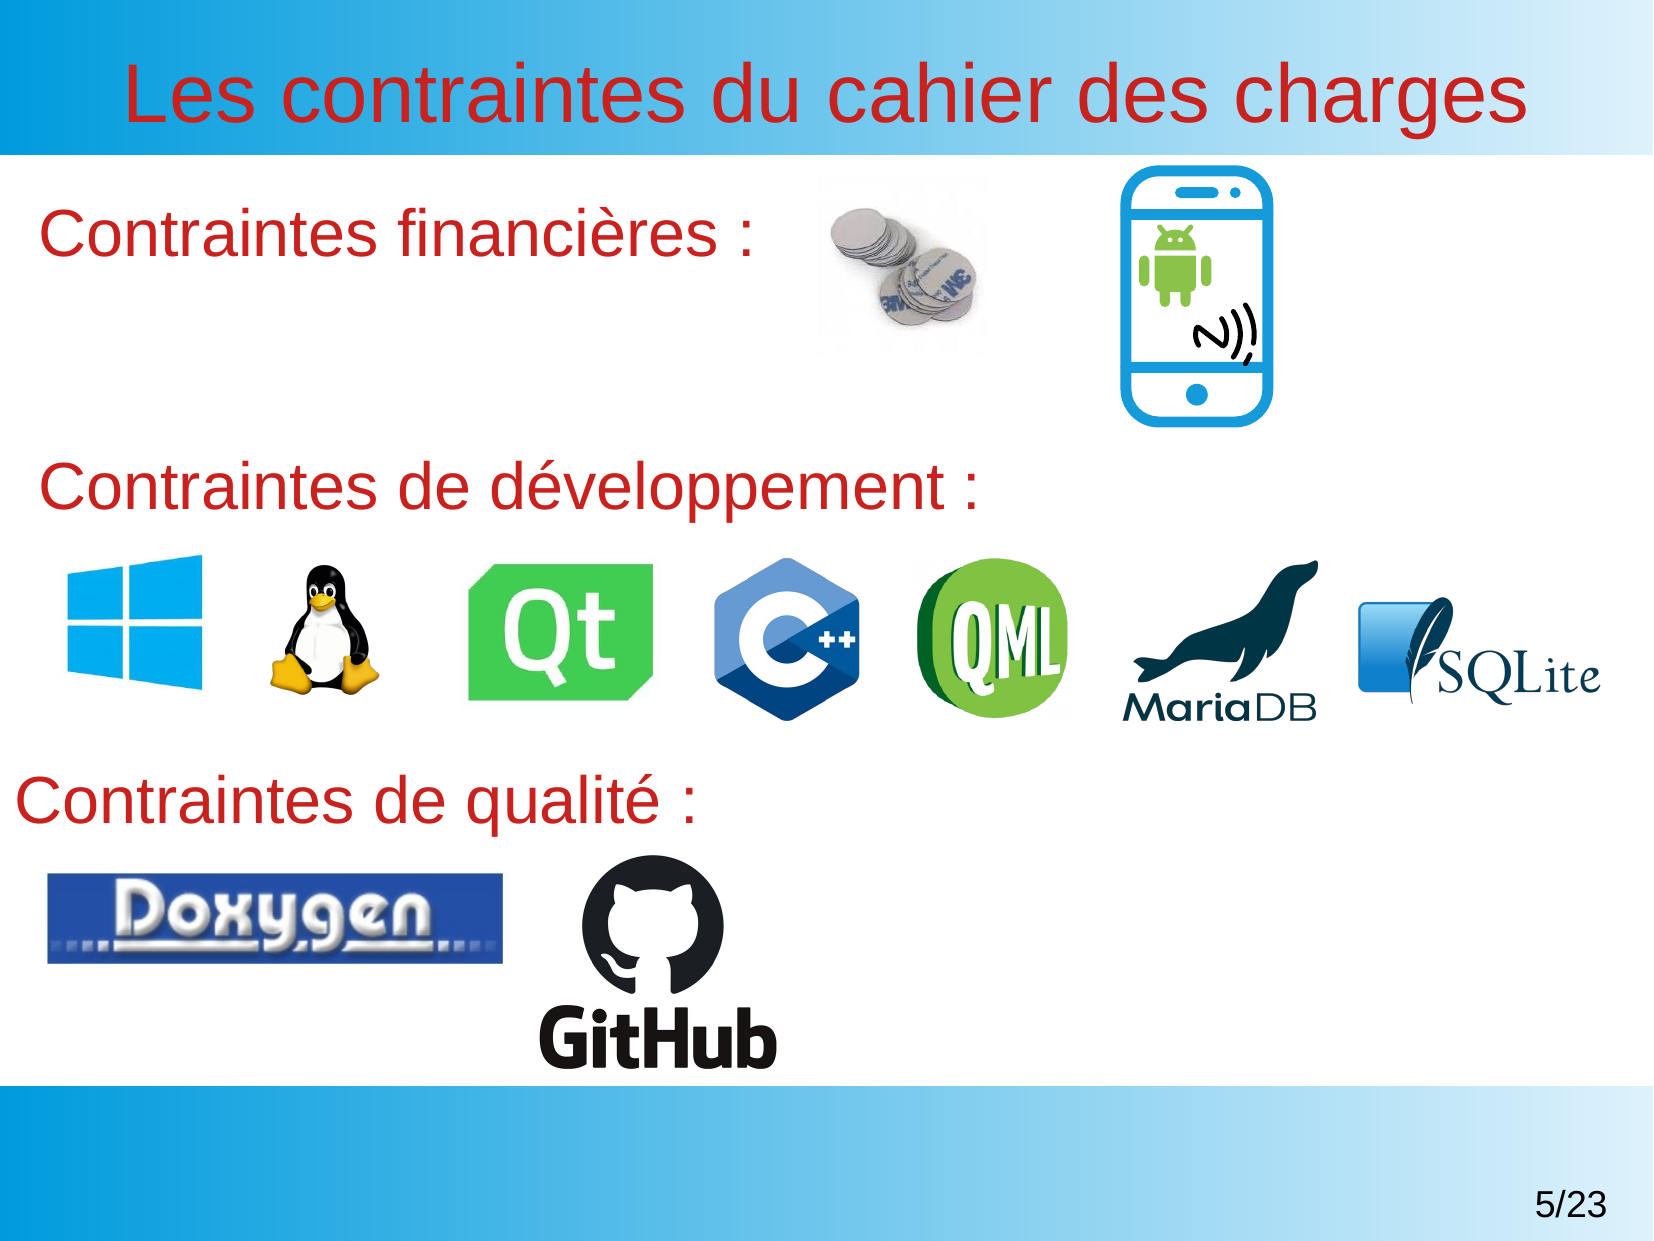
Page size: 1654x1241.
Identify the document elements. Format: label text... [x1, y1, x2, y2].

text_box 21/23 [1520, 1175, 1654, 1241]
title Les contraintes du cahier des charges [82, 0, 1571, 197]
text_box Contraintes financières : [23, 188, 815, 279]
picture [460, 558, 662, 709]
picture [1147, 704, 1160, 721]
picture [1231, 704, 1244, 717]
picture [814, 177, 993, 355]
picture [259, 554, 390, 709]
picture [57, 547, 213, 697]
picture [711, 555, 863, 725]
picture [536, 845, 780, 1079]
picture [909, 555, 1075, 721]
picture [1127, 704, 1141, 721]
picture [35, 854, 520, 981]
picture [1351, 590, 1607, 712]
picture [1065, 165, 1328, 428]
text_box Contraintes de développement : [23, 441, 1004, 532]
picture [1261, 696, 1281, 721]
picture [1122, 560, 1318, 721]
picture [1173, 704, 1185, 717]
text_box Contraintes de qualité : [0, 755, 981, 846]
